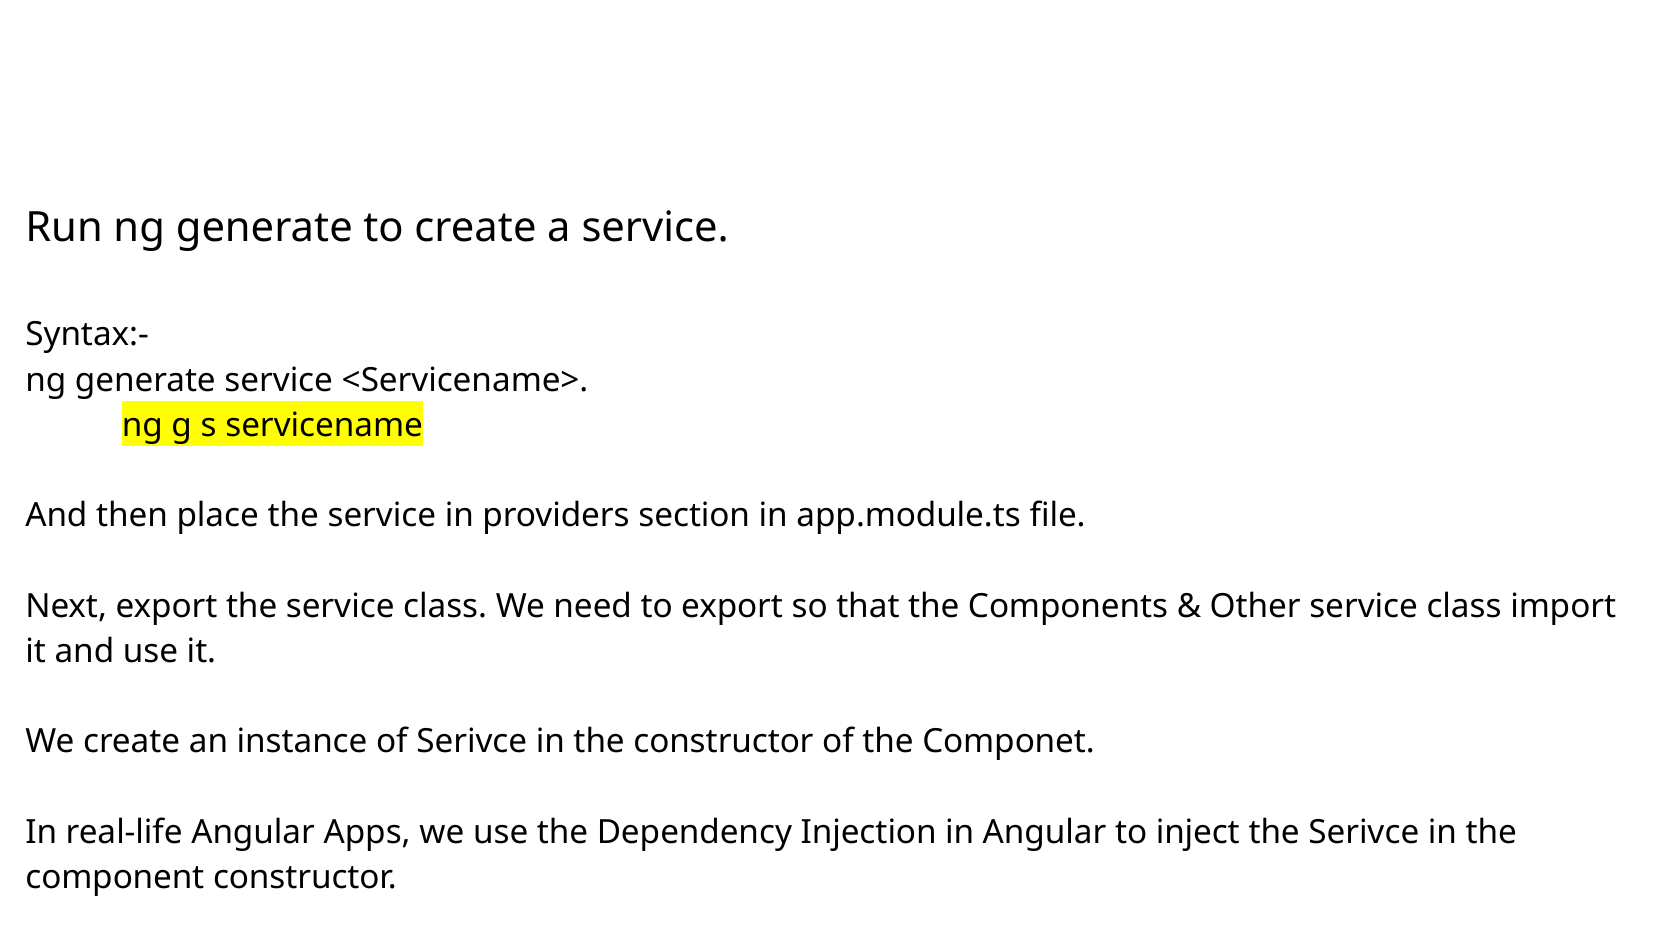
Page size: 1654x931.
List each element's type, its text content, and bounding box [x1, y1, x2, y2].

text_box Run ng generate to create a service. Syntax:- ng generate service <Servicename>. ng g s servicename And then place the service in providers section in app.module.ts file. Next, export the service class. We need to export so that the Components & Other service class import it and use it. We create an instance of Serivce in the constructor of the Componet. In real-life Angular Apps, we use the Dependency Injection in Angular to inject the Serivce in the component constructor. [10, 188, 1654, 780]
